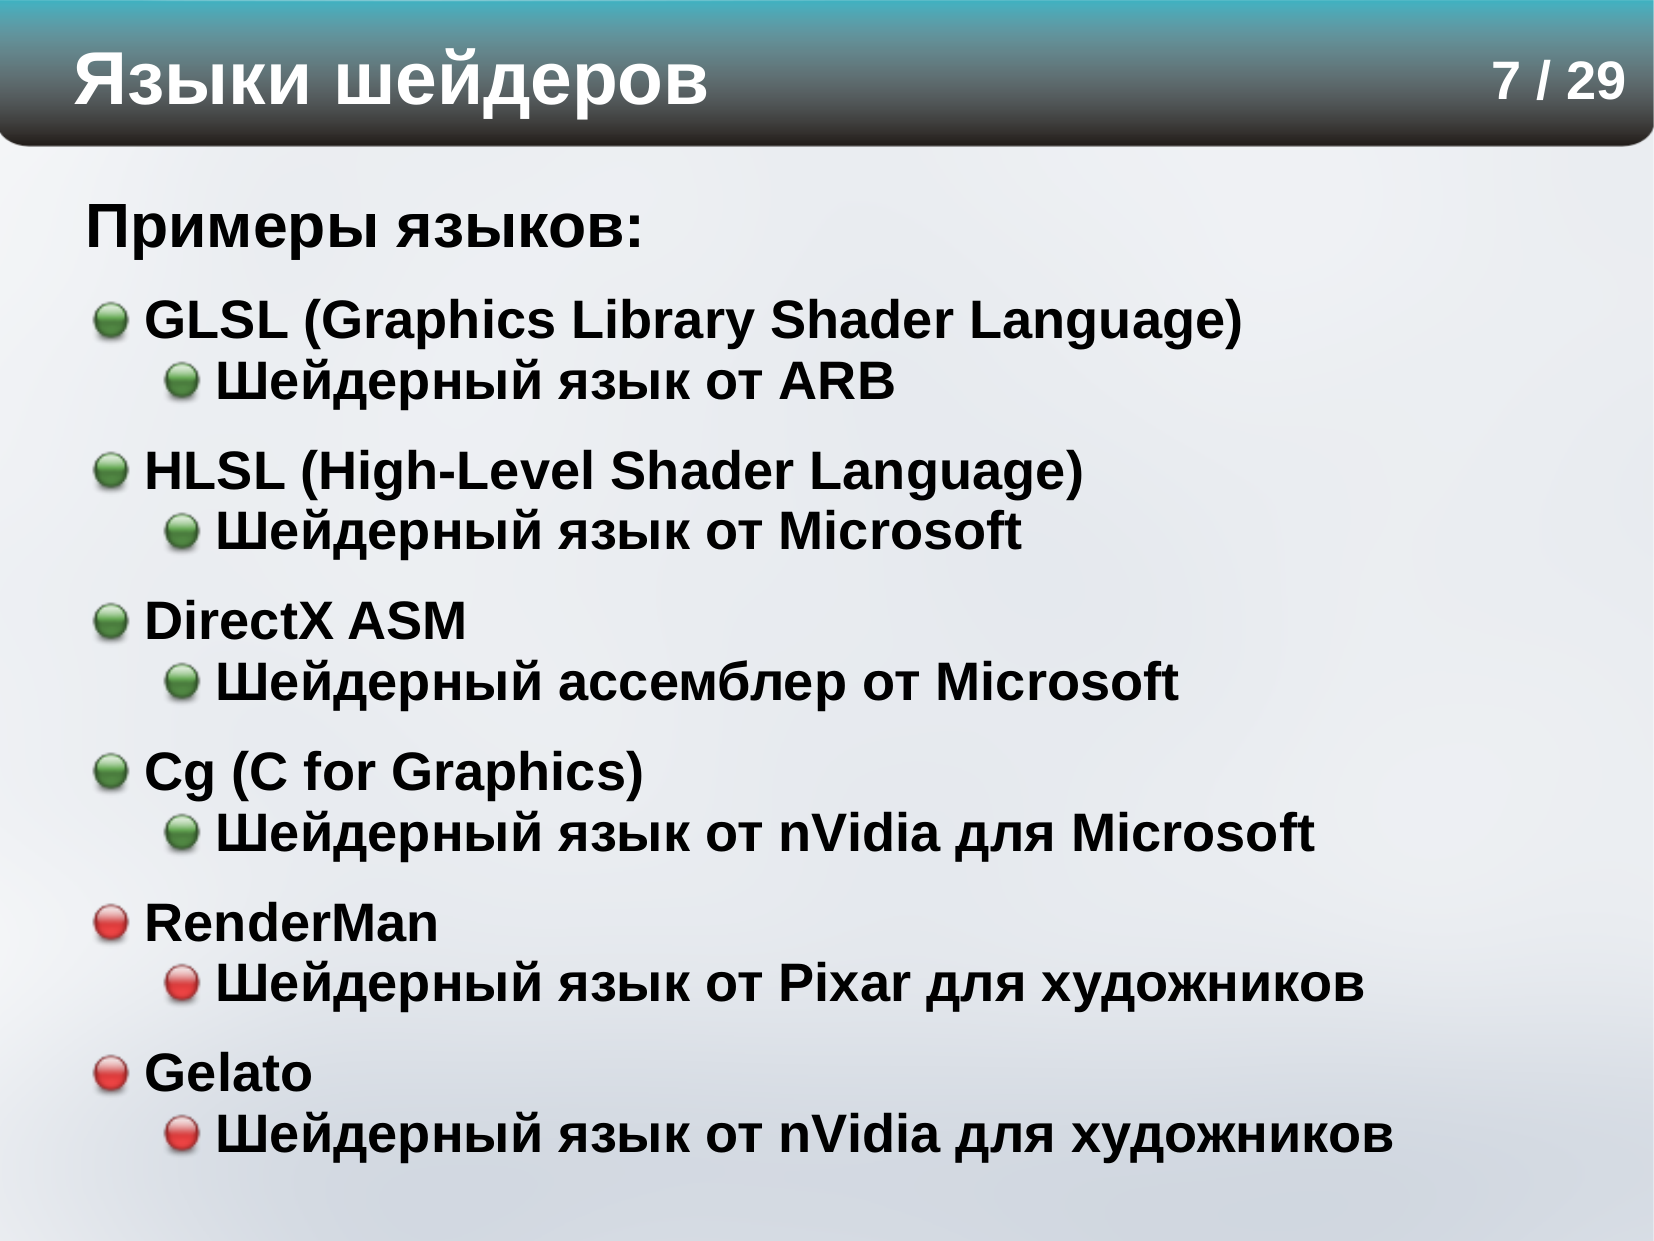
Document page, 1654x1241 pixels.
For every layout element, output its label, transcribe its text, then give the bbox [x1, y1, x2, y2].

text_box <номер> / 29 [1476, 42, 1654, 179]
picture [0, 0, 1654, 1241]
text_box Языки шейдеров [59, 29, 1359, 129]
text_box Примеры языков: GLSL (Graphics Library Shader Language) Шейдерный язык от ARB HLSL (High-Level Shader Language) Шейдерный язык от Microsoft DirectX ASM Шейдерный ассемблер от Microsoft Cg (C for Graphics) Шейдерный язык от nVidia для Microsoft RenderMan Шейдерный язык от Pixar для художников Gelato Шейдерный язык от nVidia для художников [70, 183, 1506, 1172]
